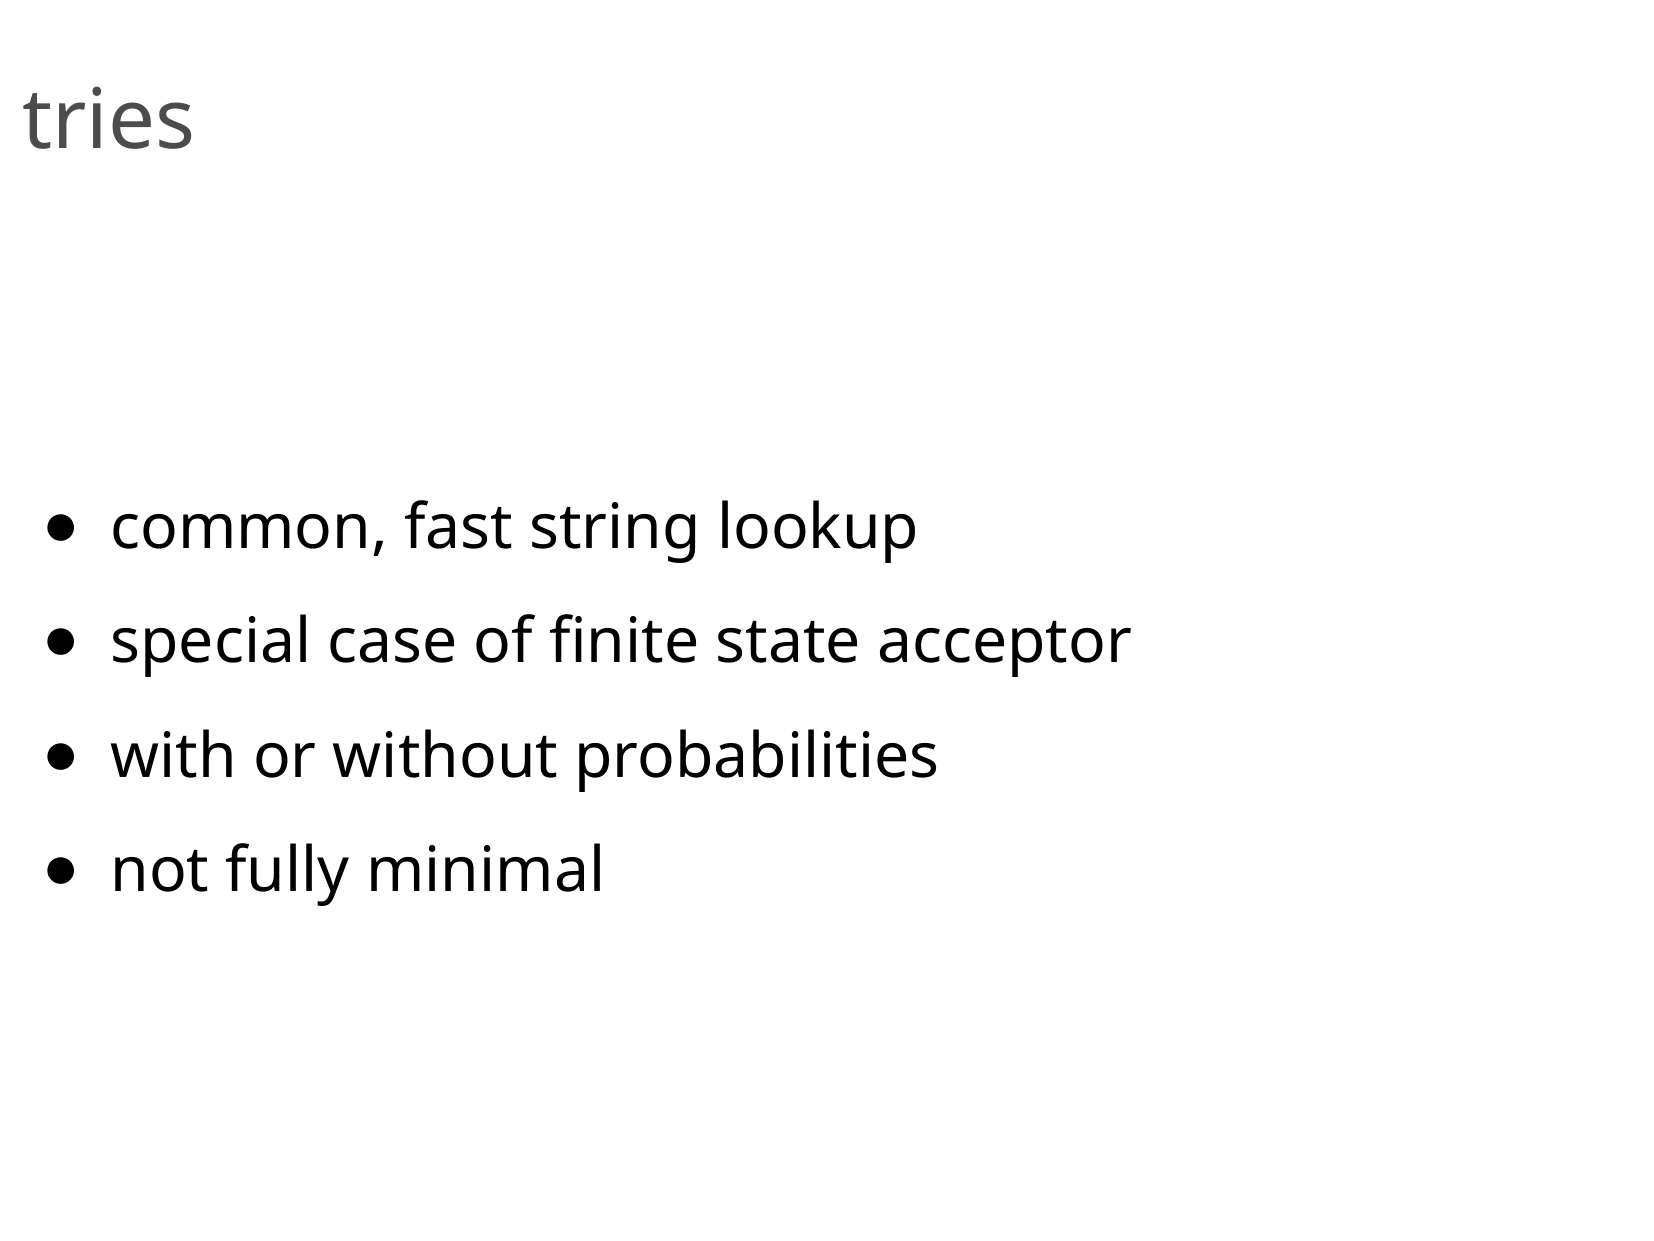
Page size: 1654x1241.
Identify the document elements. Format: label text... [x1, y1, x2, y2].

title tries [22, 26, 1654, 205]
list common, fast string lookup special case of finite state acceptor with or without probabilities not fully minimal [25, 233, 1654, 1158]
